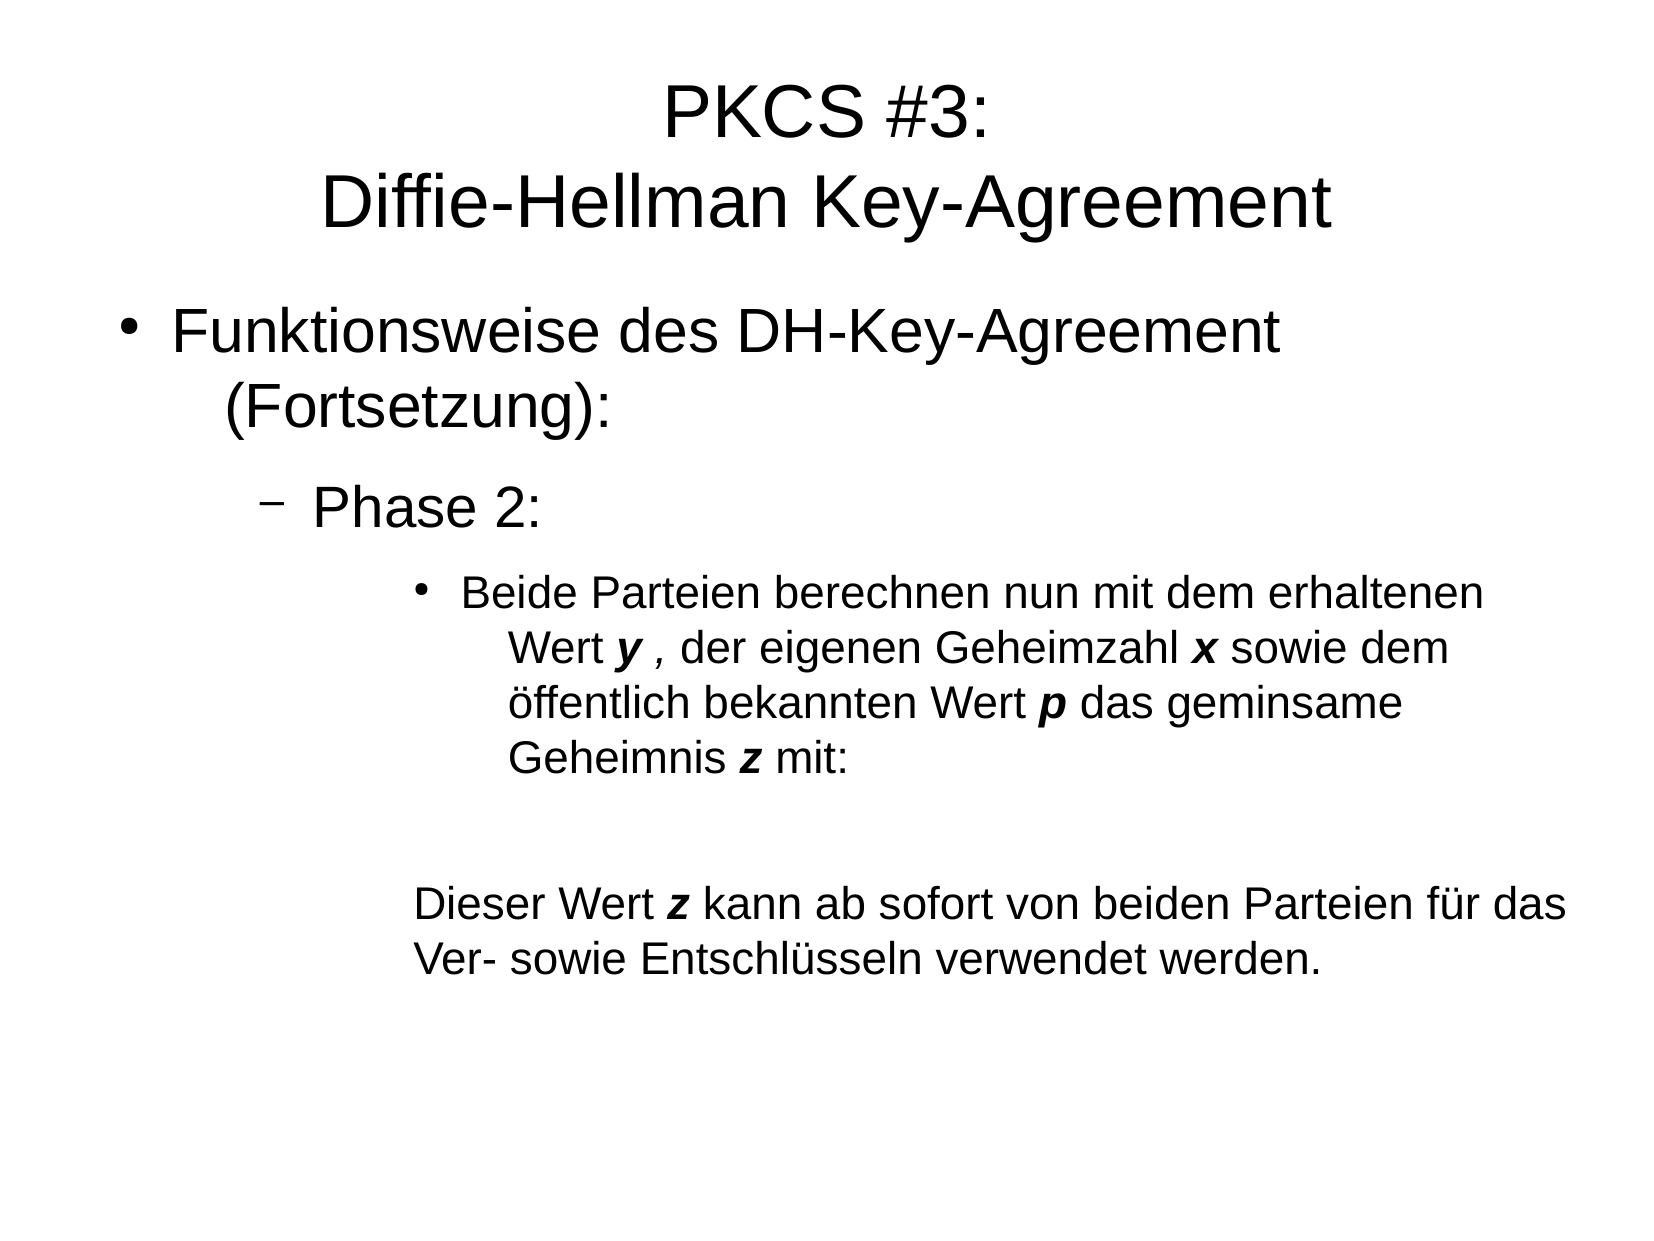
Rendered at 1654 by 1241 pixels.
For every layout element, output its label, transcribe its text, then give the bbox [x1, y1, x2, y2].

text_box PKCS #3: Diffie-Hellman Key-Agreement [82, 49, 1571, 257]
text_box Funktionsweise des DH-Key-Agreement (Fortsetzung): Phase 2: Beide Parteien berechnen nun mit dem erhaltenen Wert y , der eigenen Geheimzahl x sowie dem öffentlich bekannten Wert p das geminsame Geheimnis z mit: Dieser Wert z kann ab sofort von beiden Parteien für das Ver- sowie Entschlüsseln verwendet werden. [82, 290, 1571, 1164]
